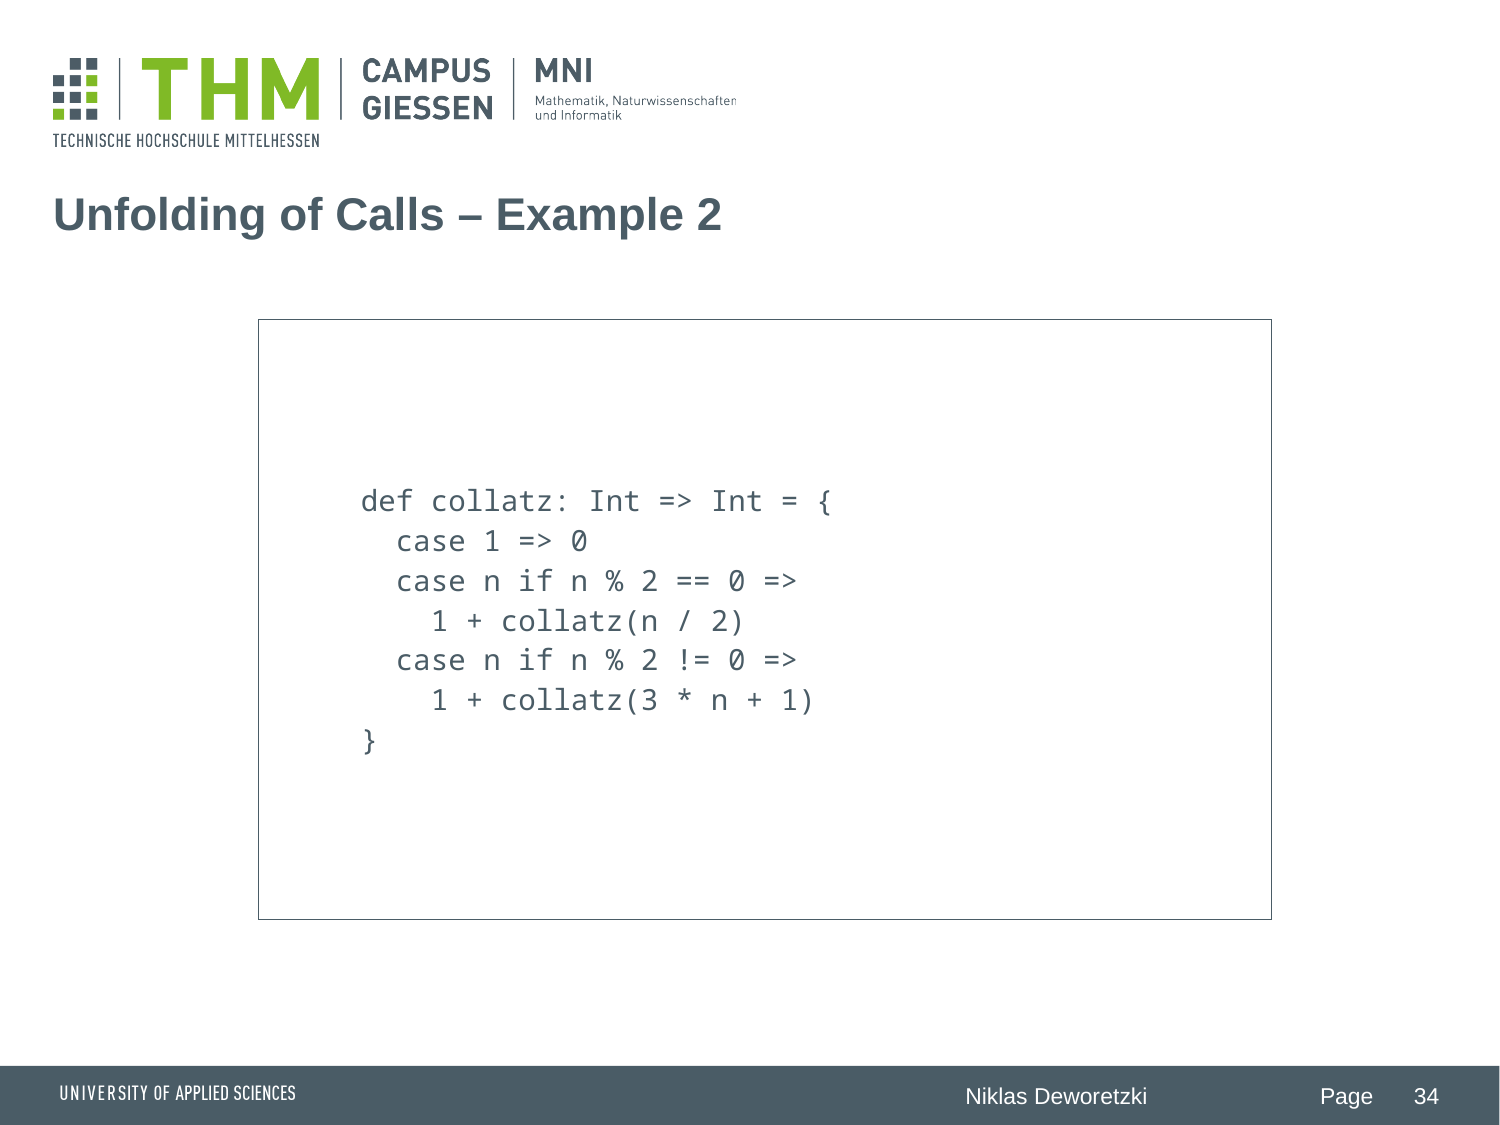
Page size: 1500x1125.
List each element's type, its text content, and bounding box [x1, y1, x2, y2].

text_box def collatz: Int => Int = { case 1 => 0 case n if n % 2 == 0 => 1 + collatz(n / 2) case n if n % 2 != 0 => 1 + collatz(3 * n + 1) } [258, 319, 1272, 920]
slide_number <number> [1376, 1073, 1455, 1118]
picture [53, 58, 736, 147]
picture [59, 1082, 296, 1104]
title Unfolding of Calls – Example 2 [53, 177, 1435, 272]
